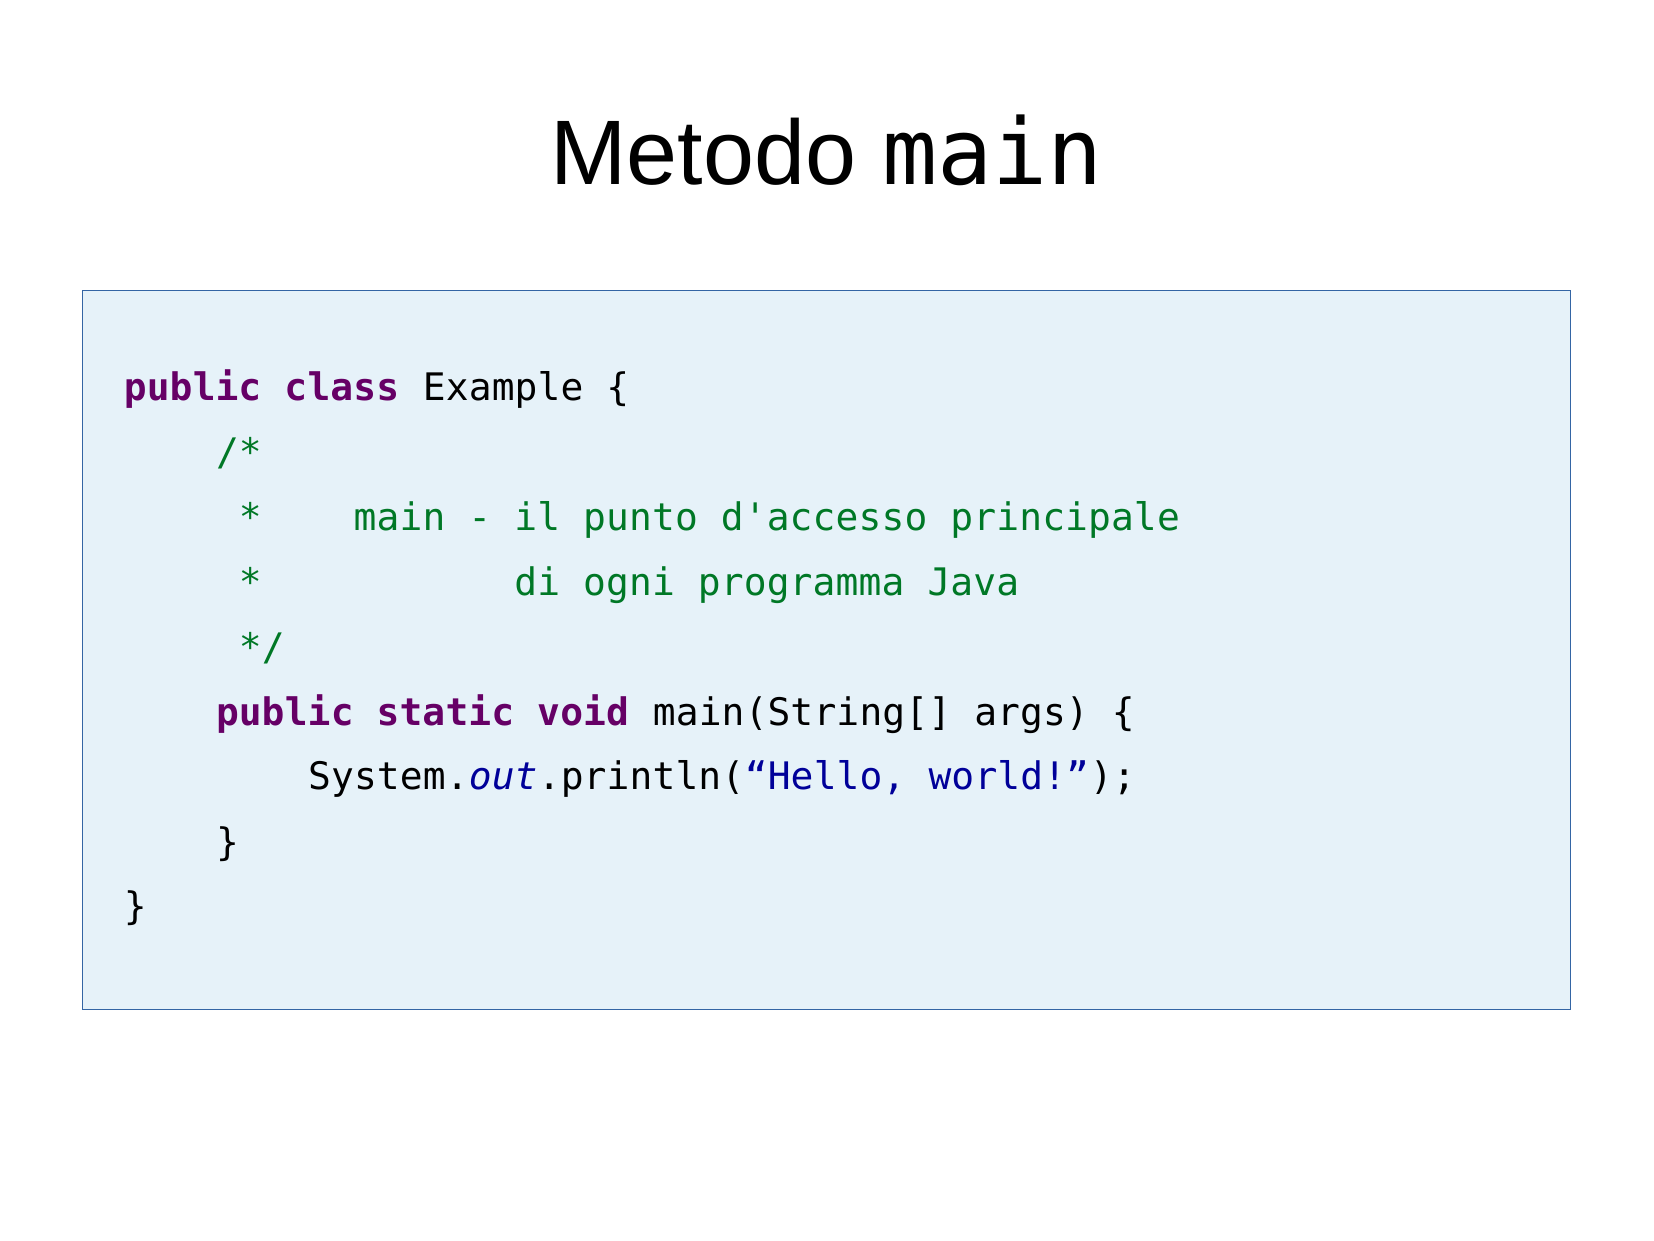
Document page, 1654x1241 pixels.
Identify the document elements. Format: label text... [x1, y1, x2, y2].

title Metodo main [82, 49, 1571, 257]
list public class Example { /* * main - il punto d'accesso principale * di ogni programma Java */ public static void main(String[] args) { System.out.println(“Hello, world!”); } } [82, 290, 1571, 1010]
